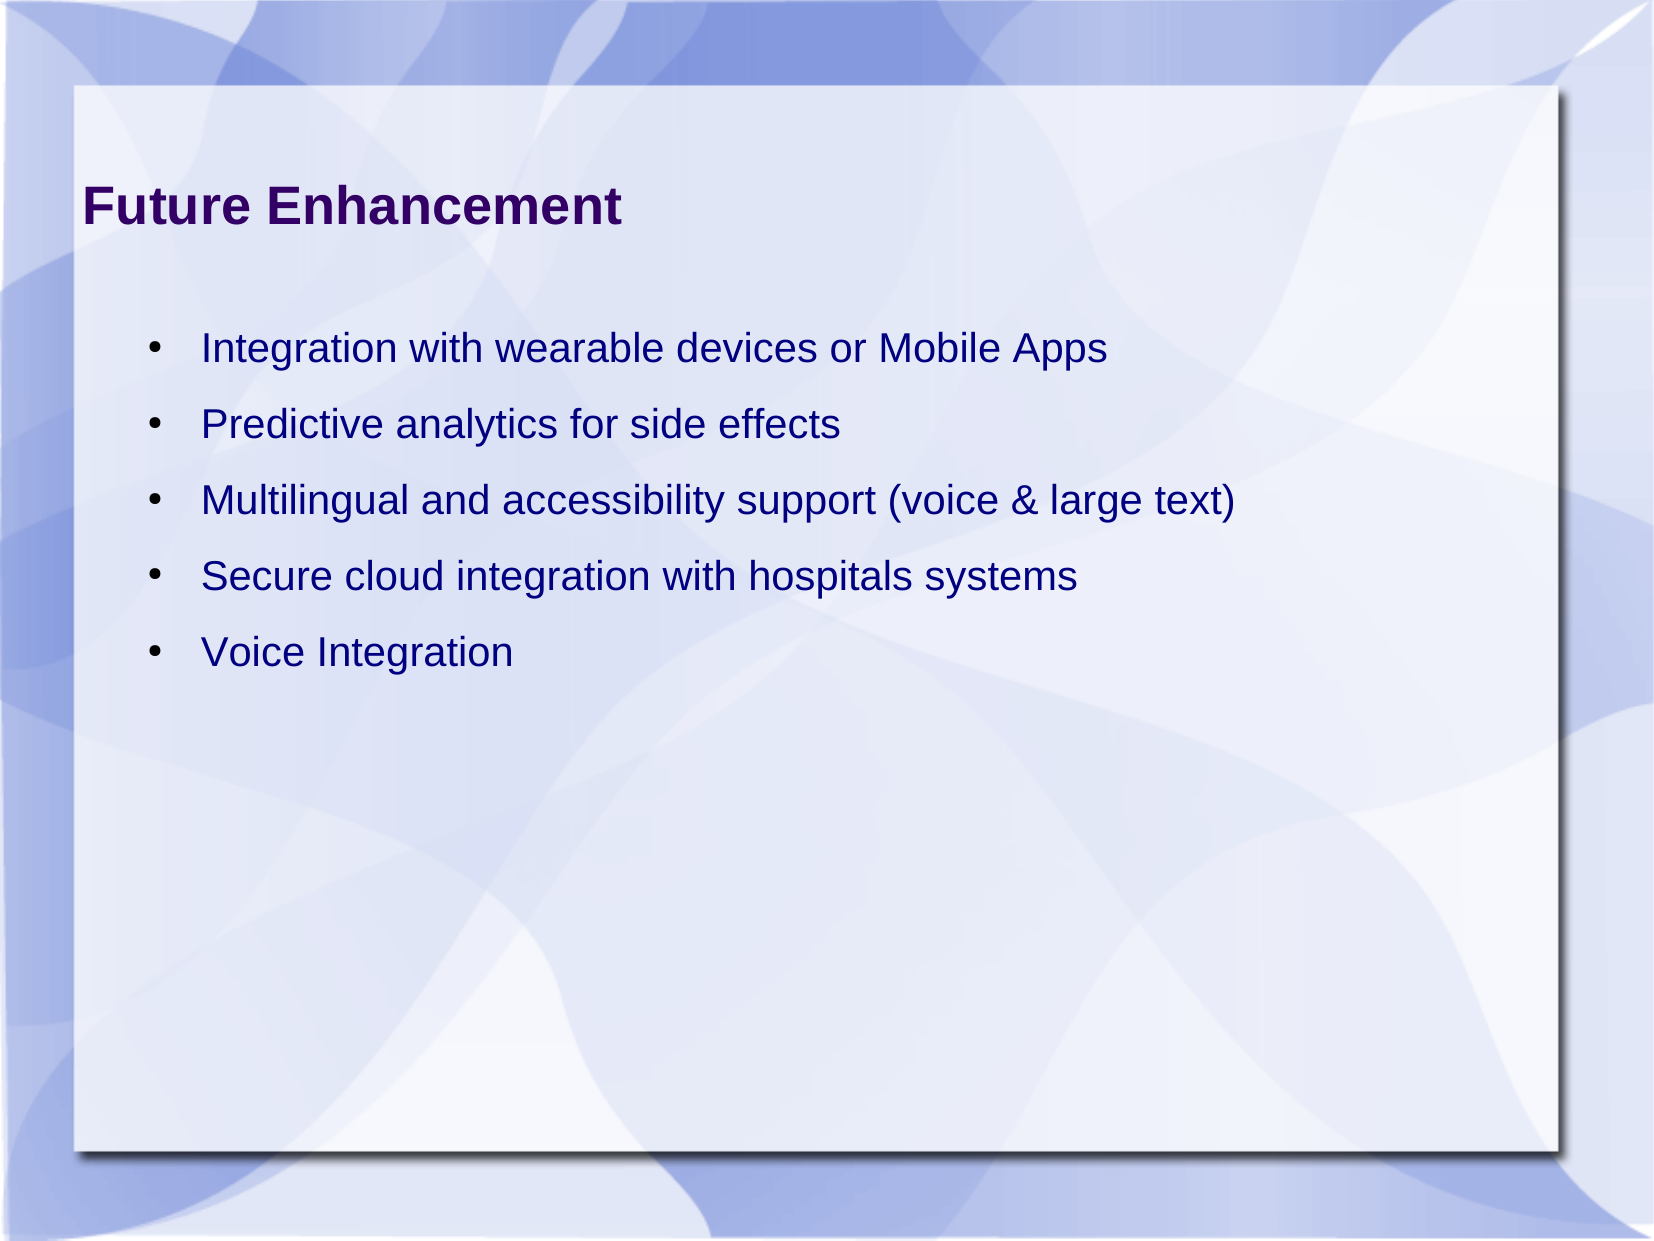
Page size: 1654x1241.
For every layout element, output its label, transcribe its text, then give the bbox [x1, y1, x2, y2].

picture [0, 0, 1654, 1241]
title Future Enhancement [82, 102, 1571, 310]
list Integration with wearable devices or Mobile Apps Predictive analytics for side effects Multilingual and accessibility support (voice & large text) Secure cloud integration with hospitals systems Voice Integration [129, 324, 1489, 975]
